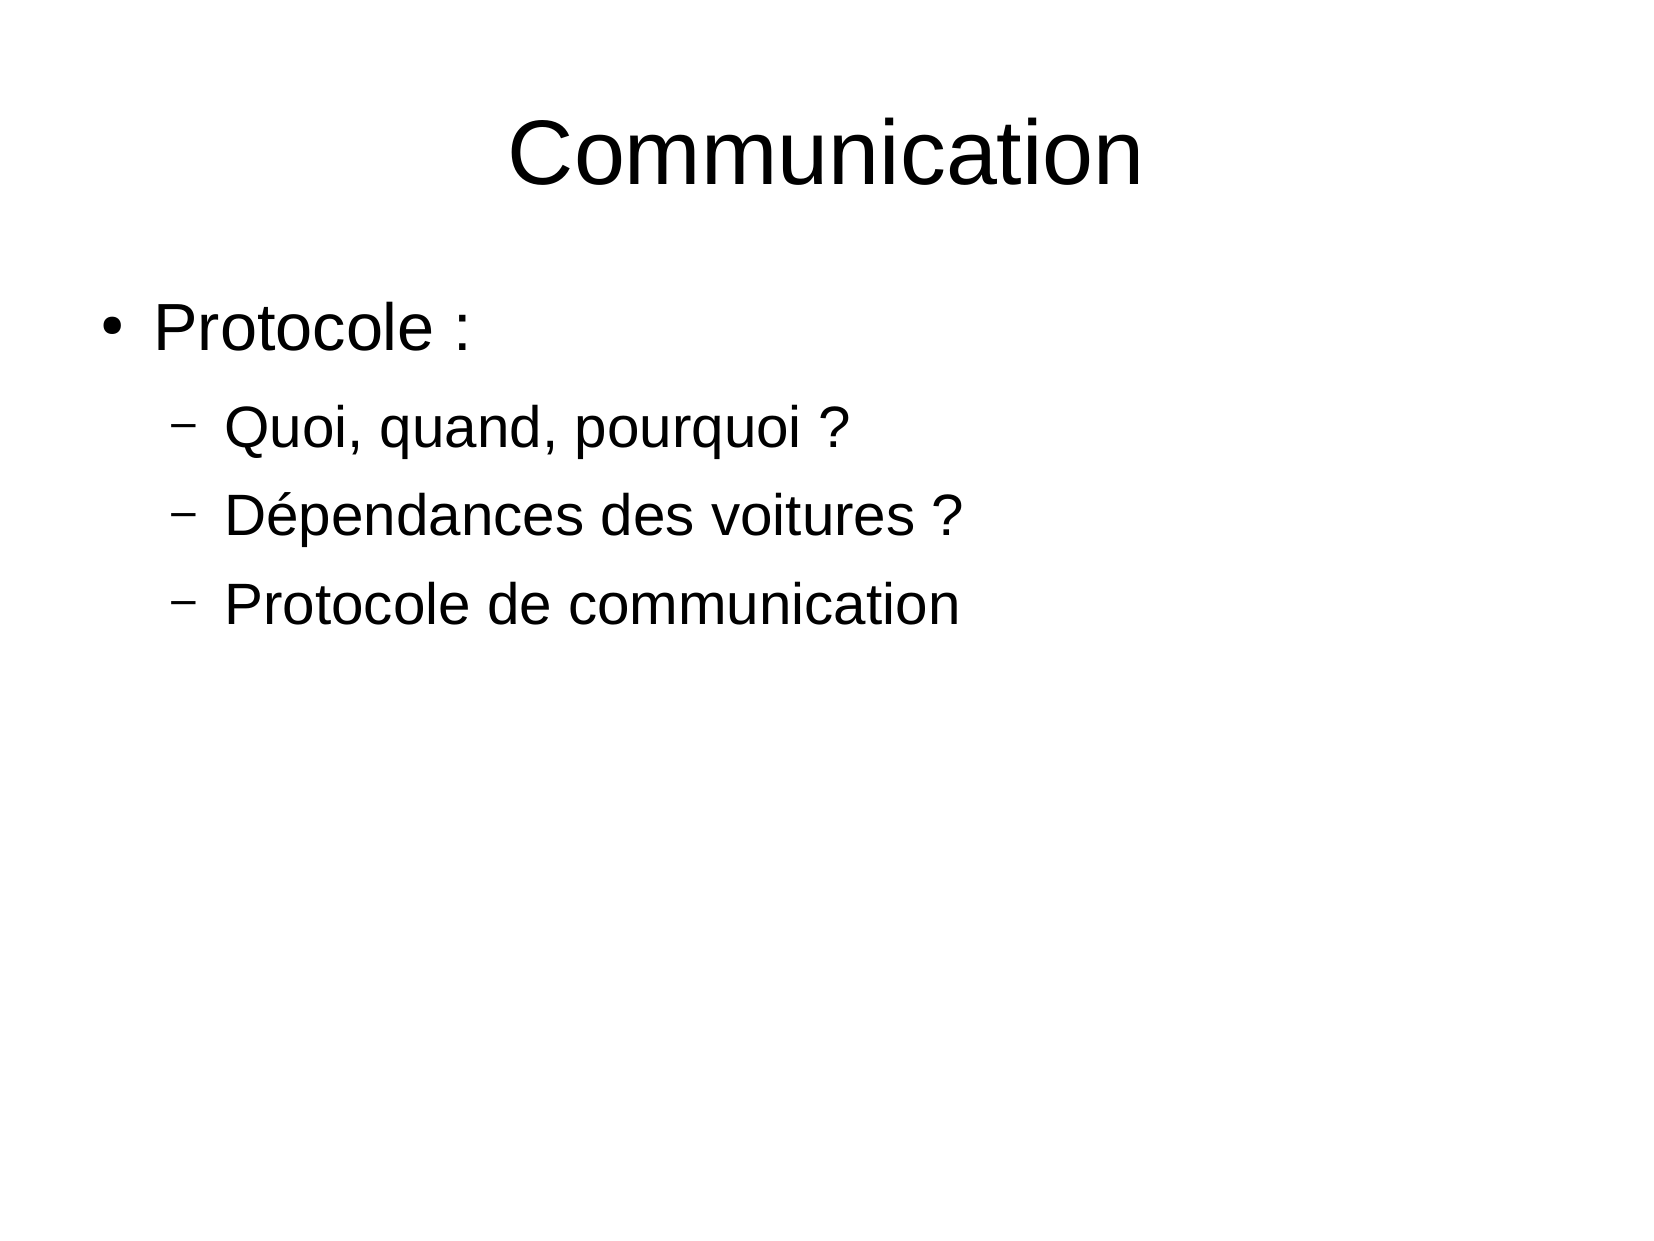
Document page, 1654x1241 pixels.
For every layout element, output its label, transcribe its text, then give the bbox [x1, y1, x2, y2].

title Communication [82, 49, 1571, 257]
list Protocole : Quoi, quand, pourquoi ? Dépendances des voitures ? Protocole de communication [82, 290, 1538, 1010]
